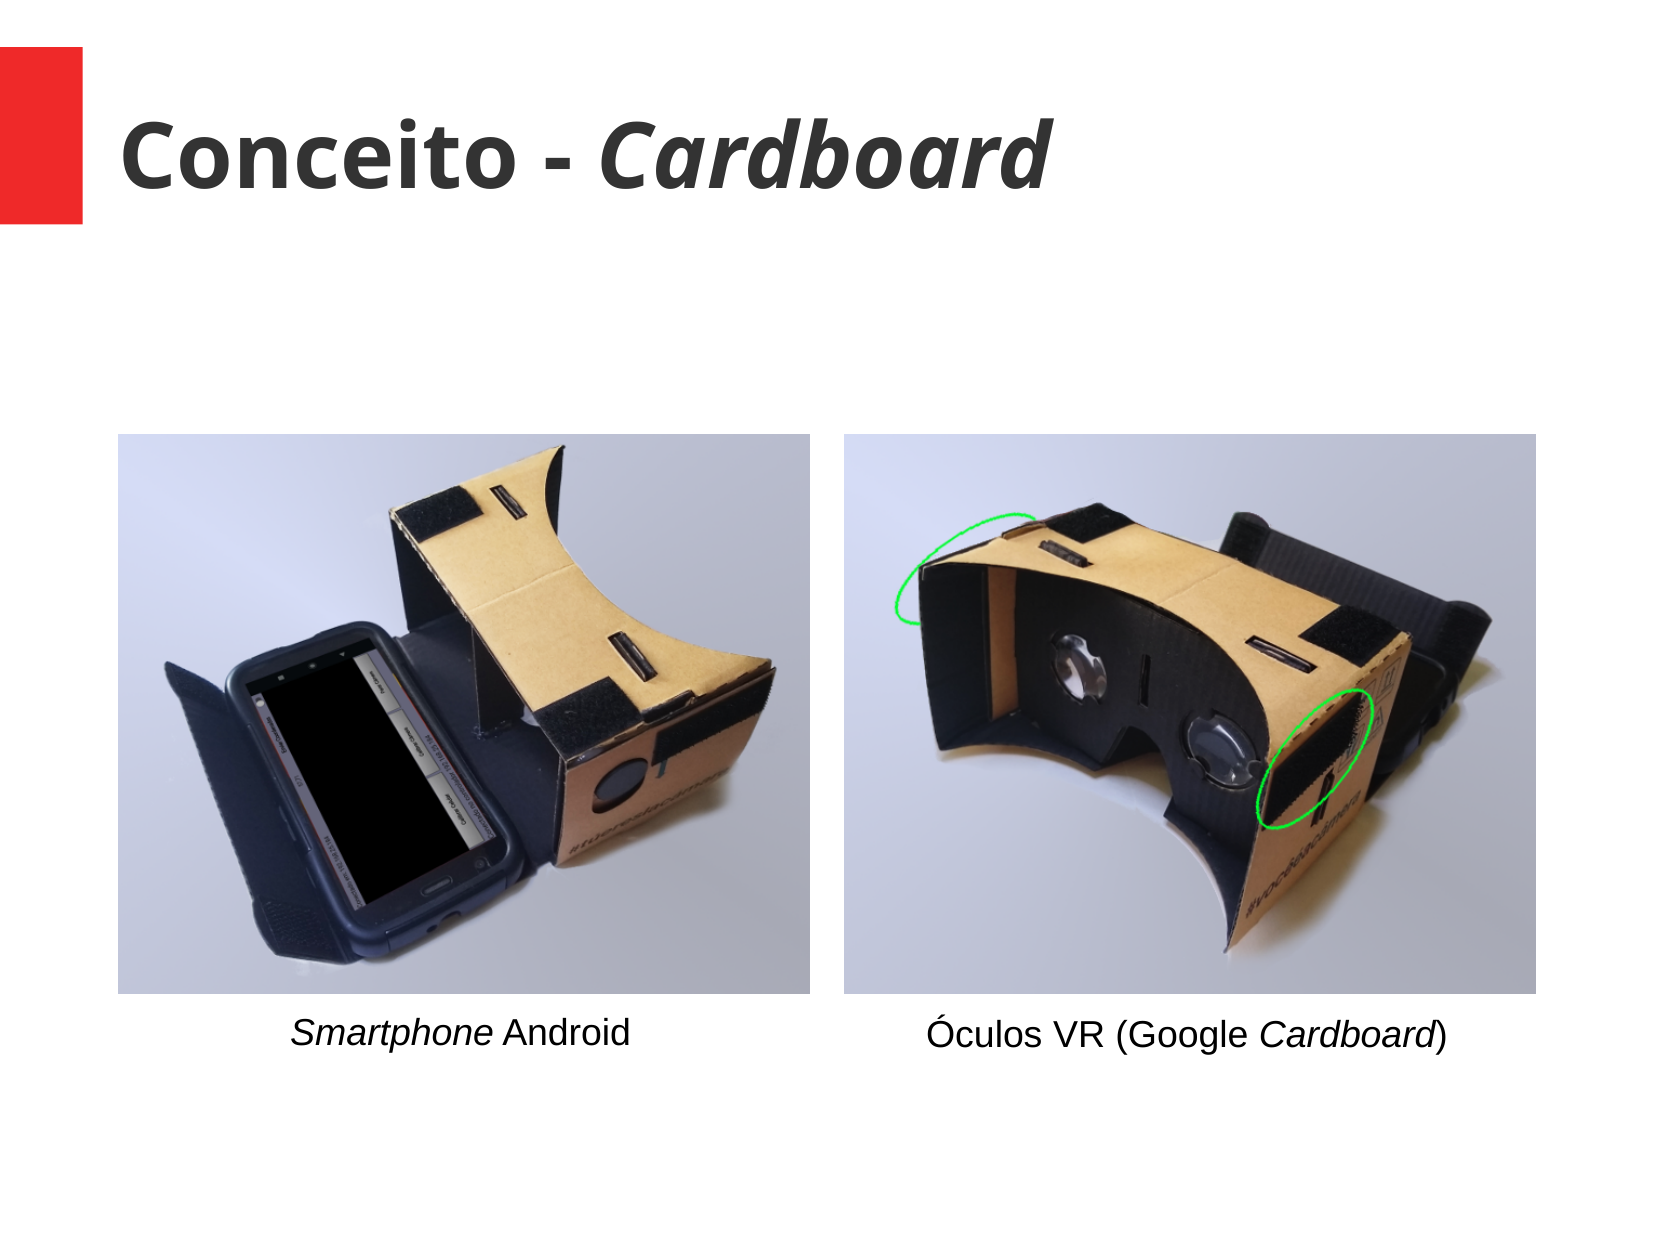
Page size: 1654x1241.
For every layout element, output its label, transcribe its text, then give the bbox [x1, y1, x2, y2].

picture [844, 434, 1536, 994]
text_box Óculos VR (Google Cardboard) [850, 1006, 1524, 1063]
text_box Smartphone Android [118, 1003, 804, 1061]
picture [118, 434, 810, 994]
title Conceito - Cardboard [118, 49, 1571, 257]
